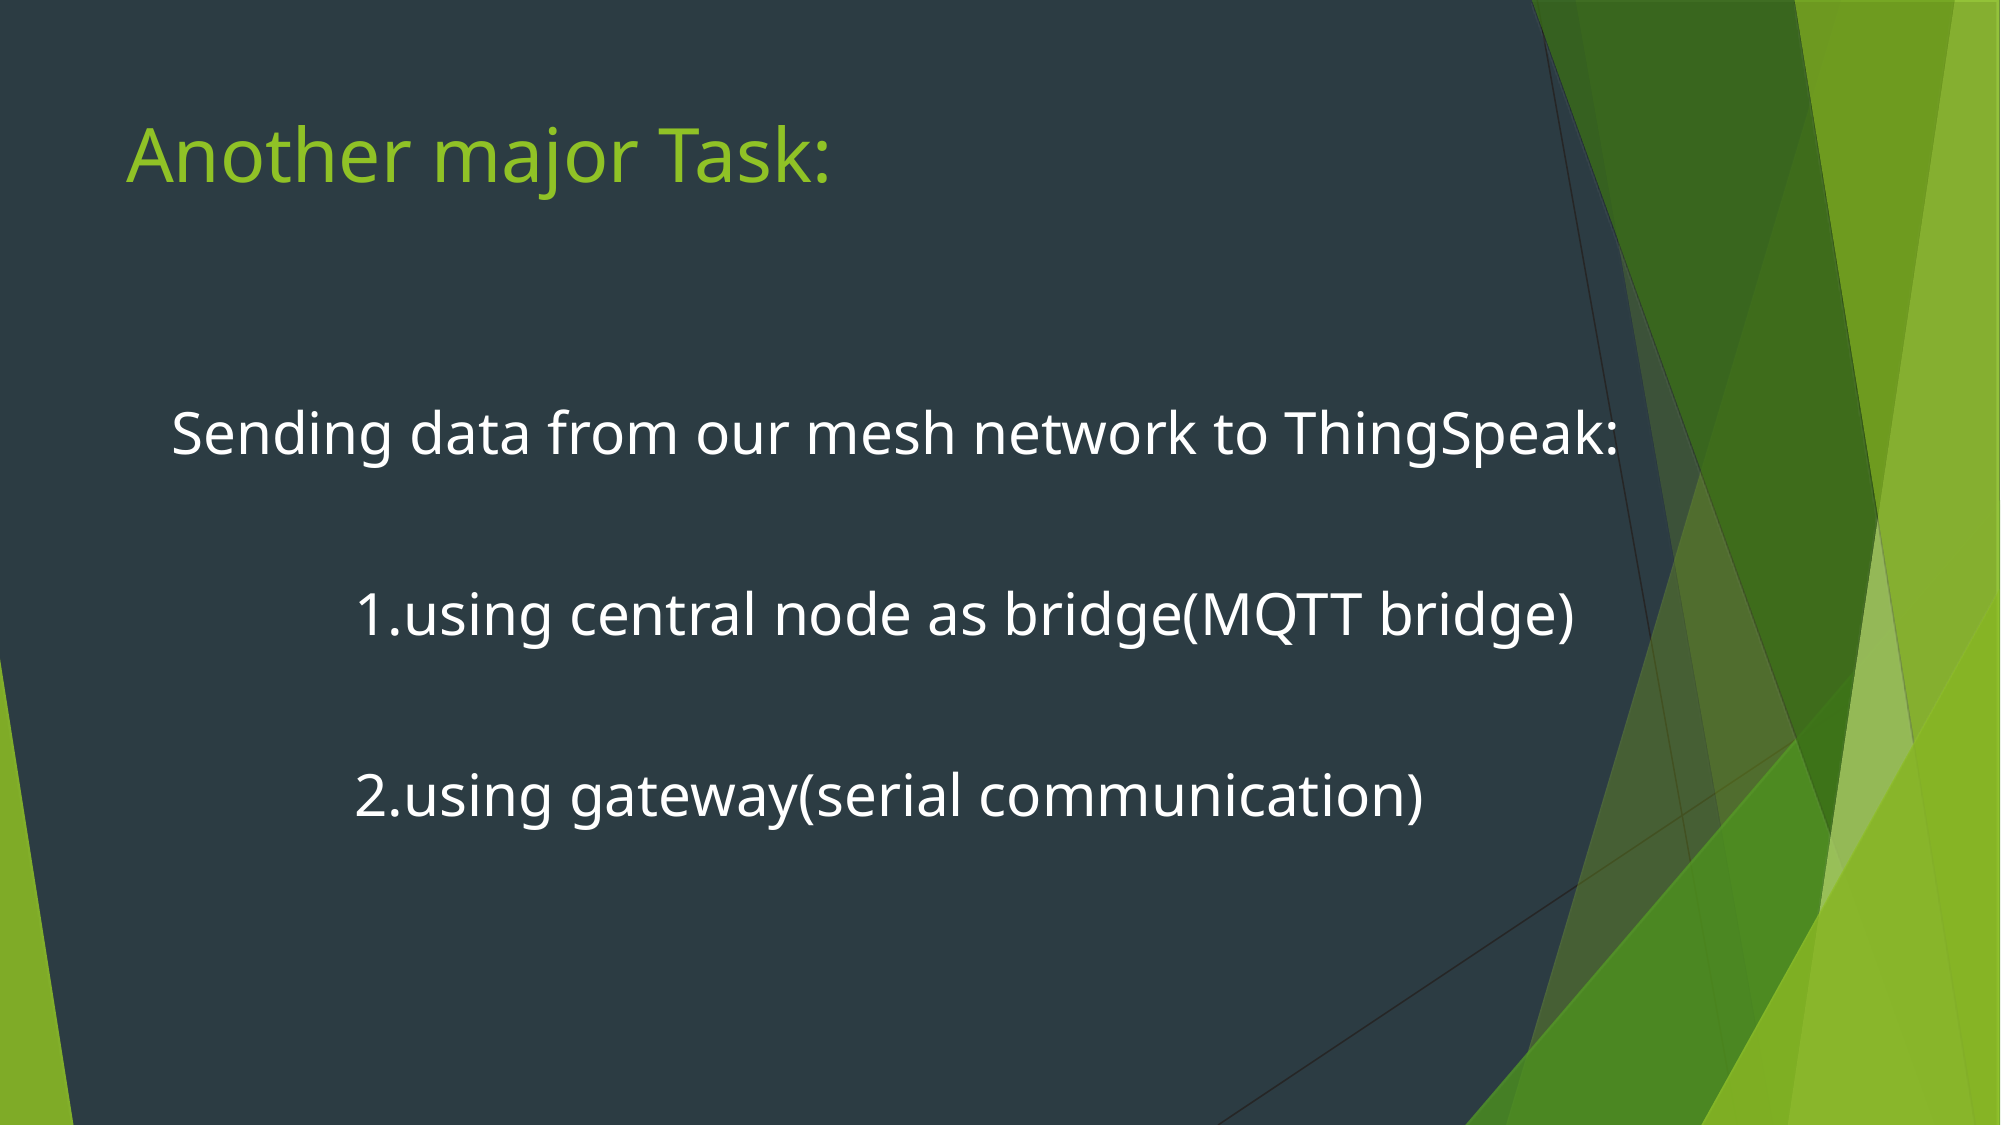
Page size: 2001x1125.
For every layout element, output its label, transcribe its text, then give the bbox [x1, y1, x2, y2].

title Another major Task: [111, 99, 1522, 317]
list Sending data from our mesh network to ThingSpeak: 1.using central node as bridge(MQTT bridge) 2.using gateway(serial communication) [156, 388, 1844, 1025]
